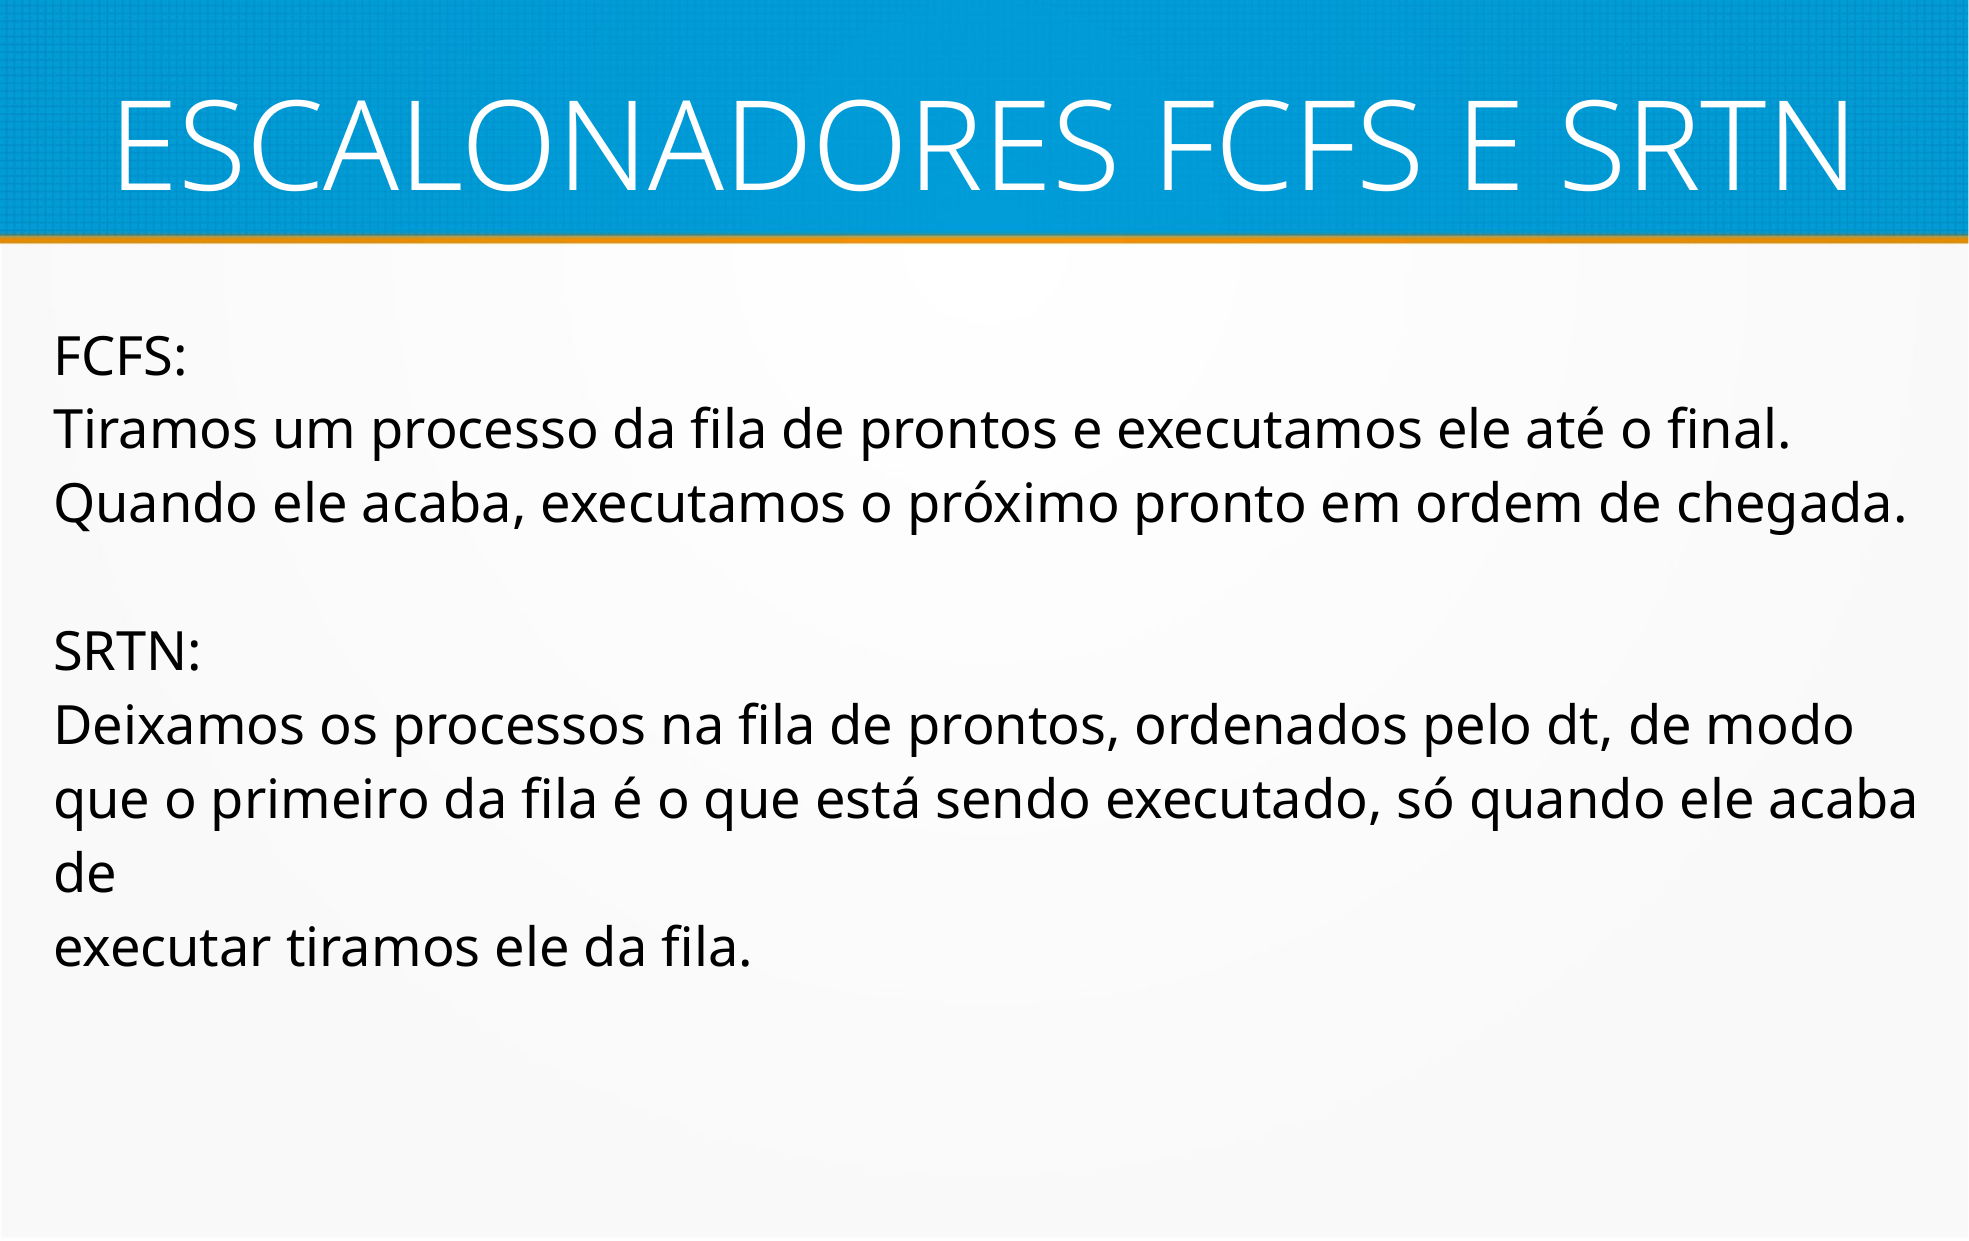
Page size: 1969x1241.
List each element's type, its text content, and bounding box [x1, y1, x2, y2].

text_box FCFS: Tiramos um processo da fila de prontos e executamos ele até o final. Quando ele acaba, executamos o próximo pronto em ordem de chegada. SRTN: Deixamos os processos na fila de prontos, ordenados pelo dt, de modo que o primeiro da fila é o que está sendo executado, só quando ele acaba de executar tiramos ele da fila. [47, 302, 1949, 1071]
picture [0, 233, 1969, 1241]
title ESCALONADORES FCFS E SRTN [98, 19, 1870, 227]
